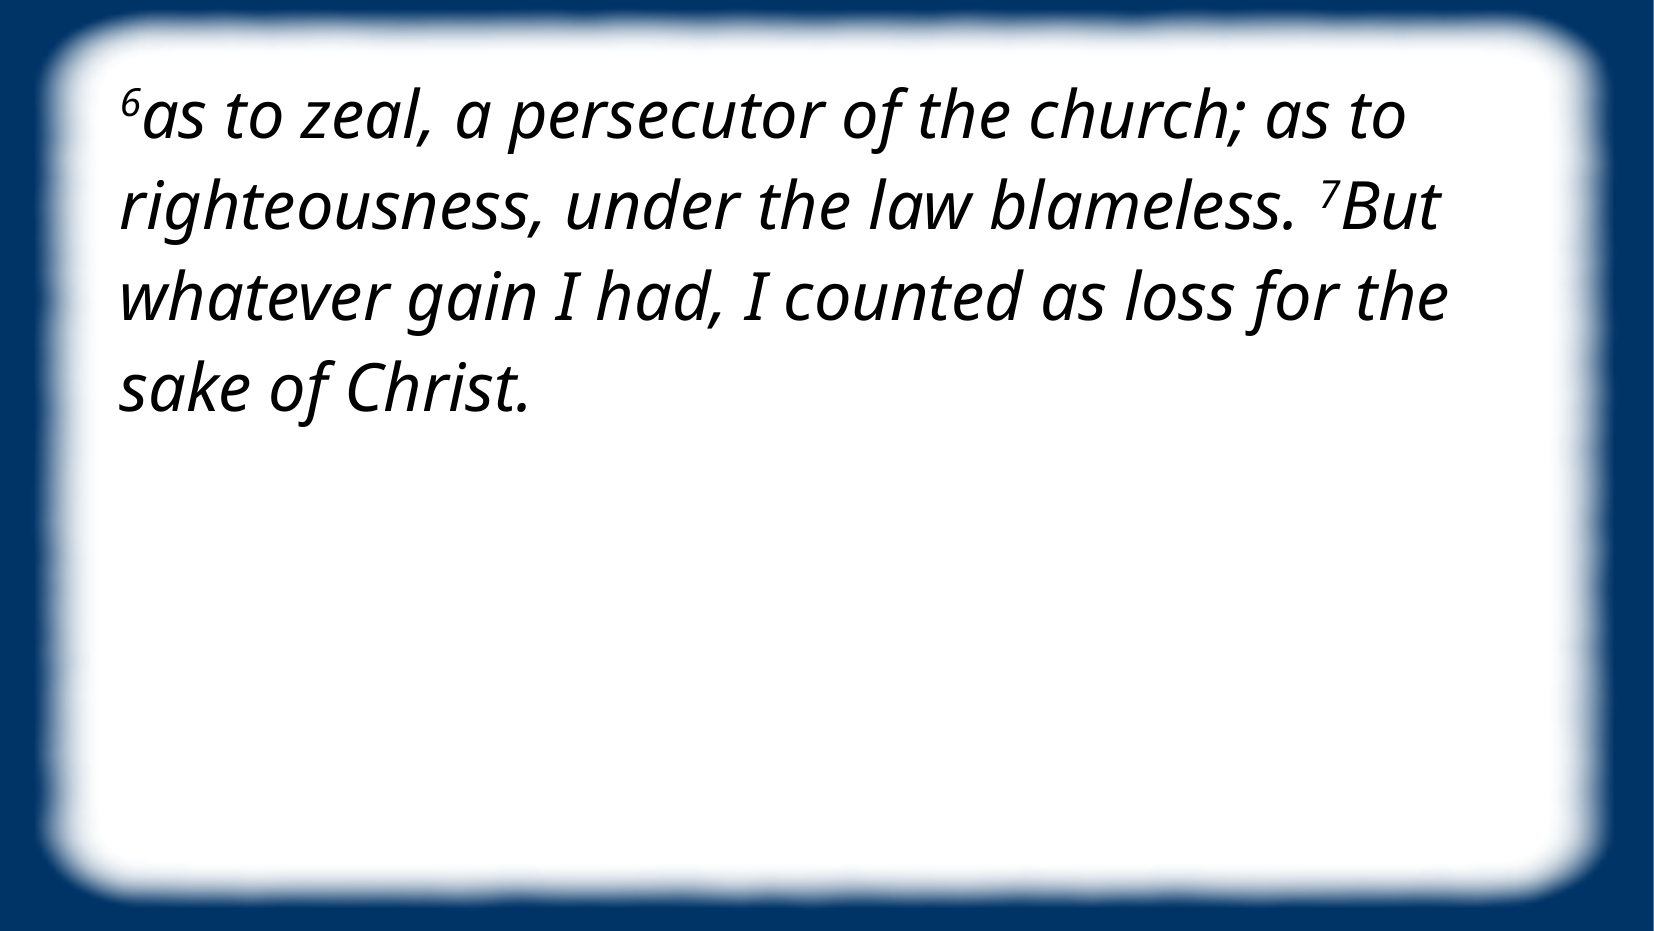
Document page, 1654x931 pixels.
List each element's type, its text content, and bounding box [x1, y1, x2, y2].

text_box 6as to zeal, a persecutor of the church; as to righteousness, under the law blameless. 7But whatever gain I had, I counted as loss for the sake of Christ. [105, 60, 1561, 436]
picture [0, 0, 1654, 931]
